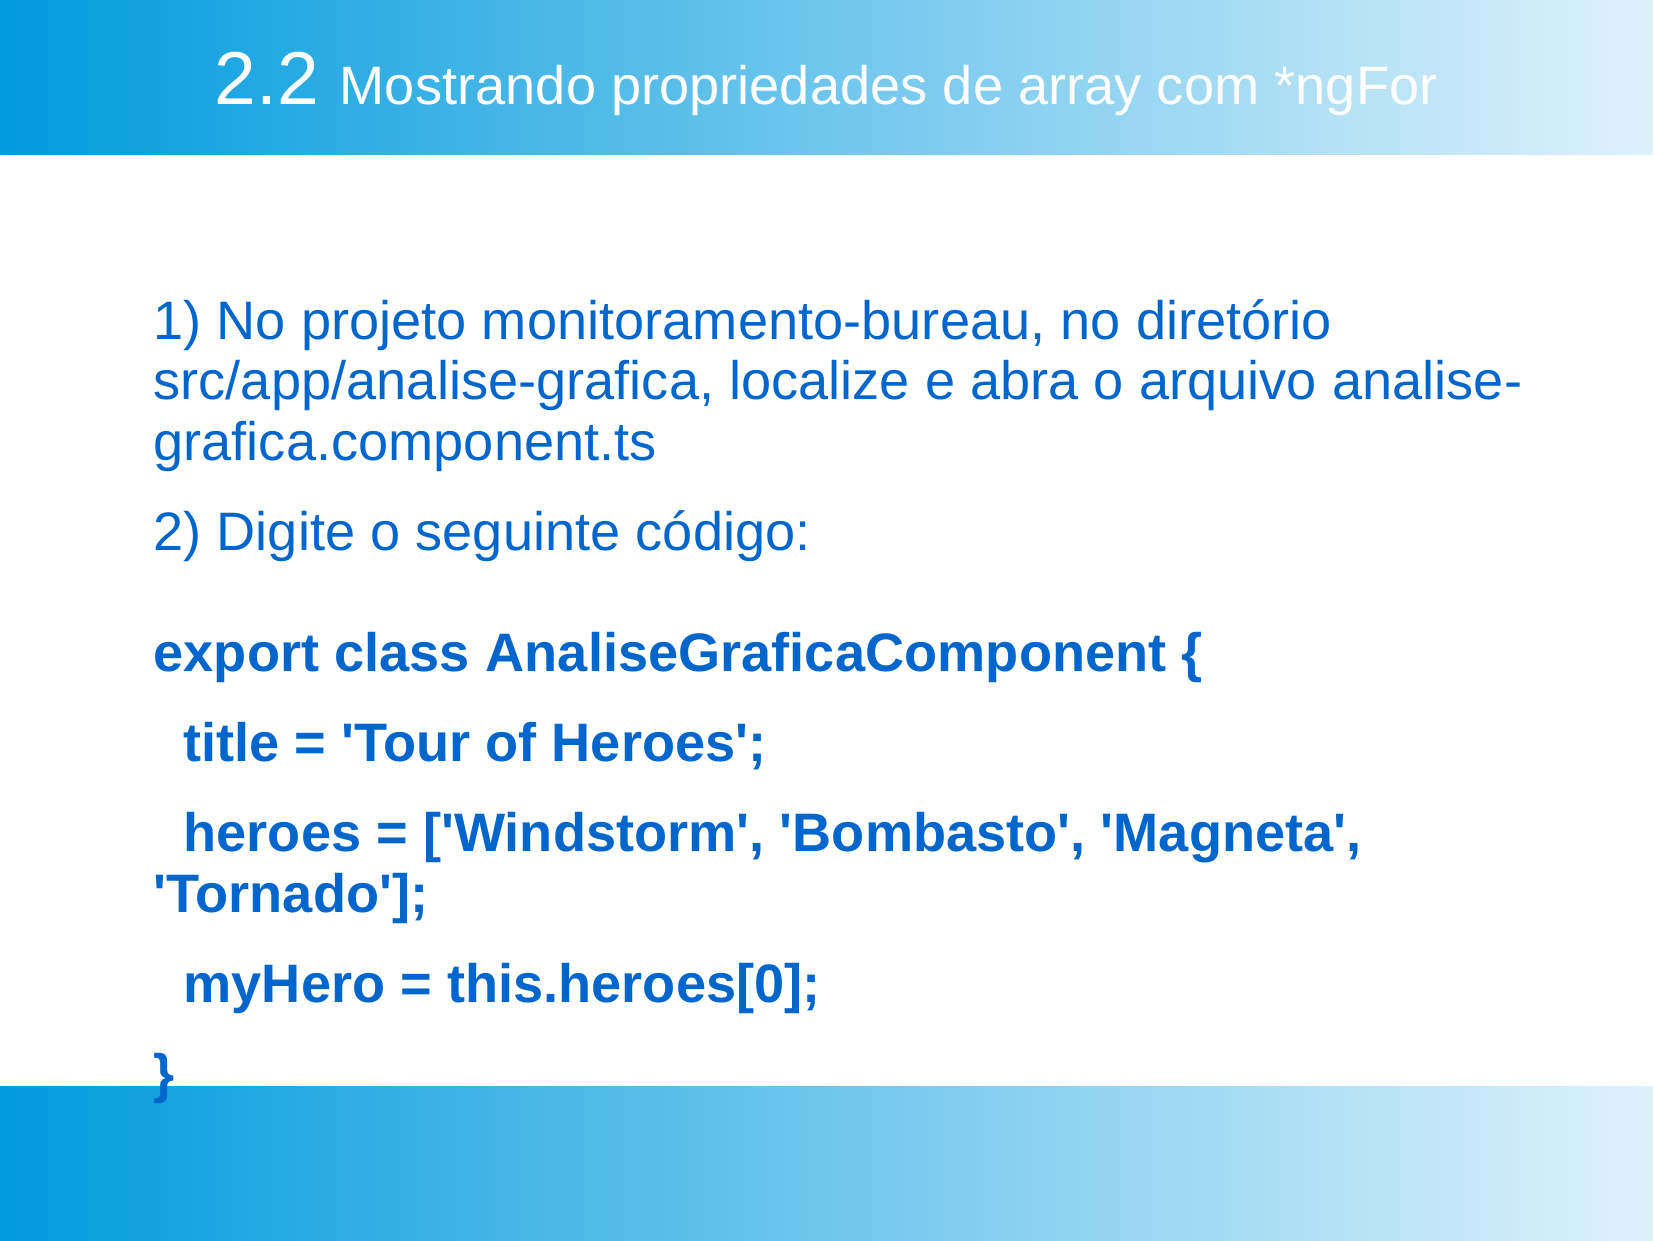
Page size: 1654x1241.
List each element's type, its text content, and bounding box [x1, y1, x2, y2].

list 1) No projeto monitoramento-bureau, no diretório src/app/analise-grafica, localize e abra o arquivo analise-grafica.component.ts 2) Digite o seguinte código: export class AnaliseGraficaComponent { title = 'Tour of Heroes'; heroes = ['Windstorm', 'Bombasto', 'Magneta', 'Tornado']; myHero = this.heroes[0]; } [82, 290, 1571, 1010]
title 2.2 Mostrando propriedades de array com *ngFor [82, 5, 1571, 151]
